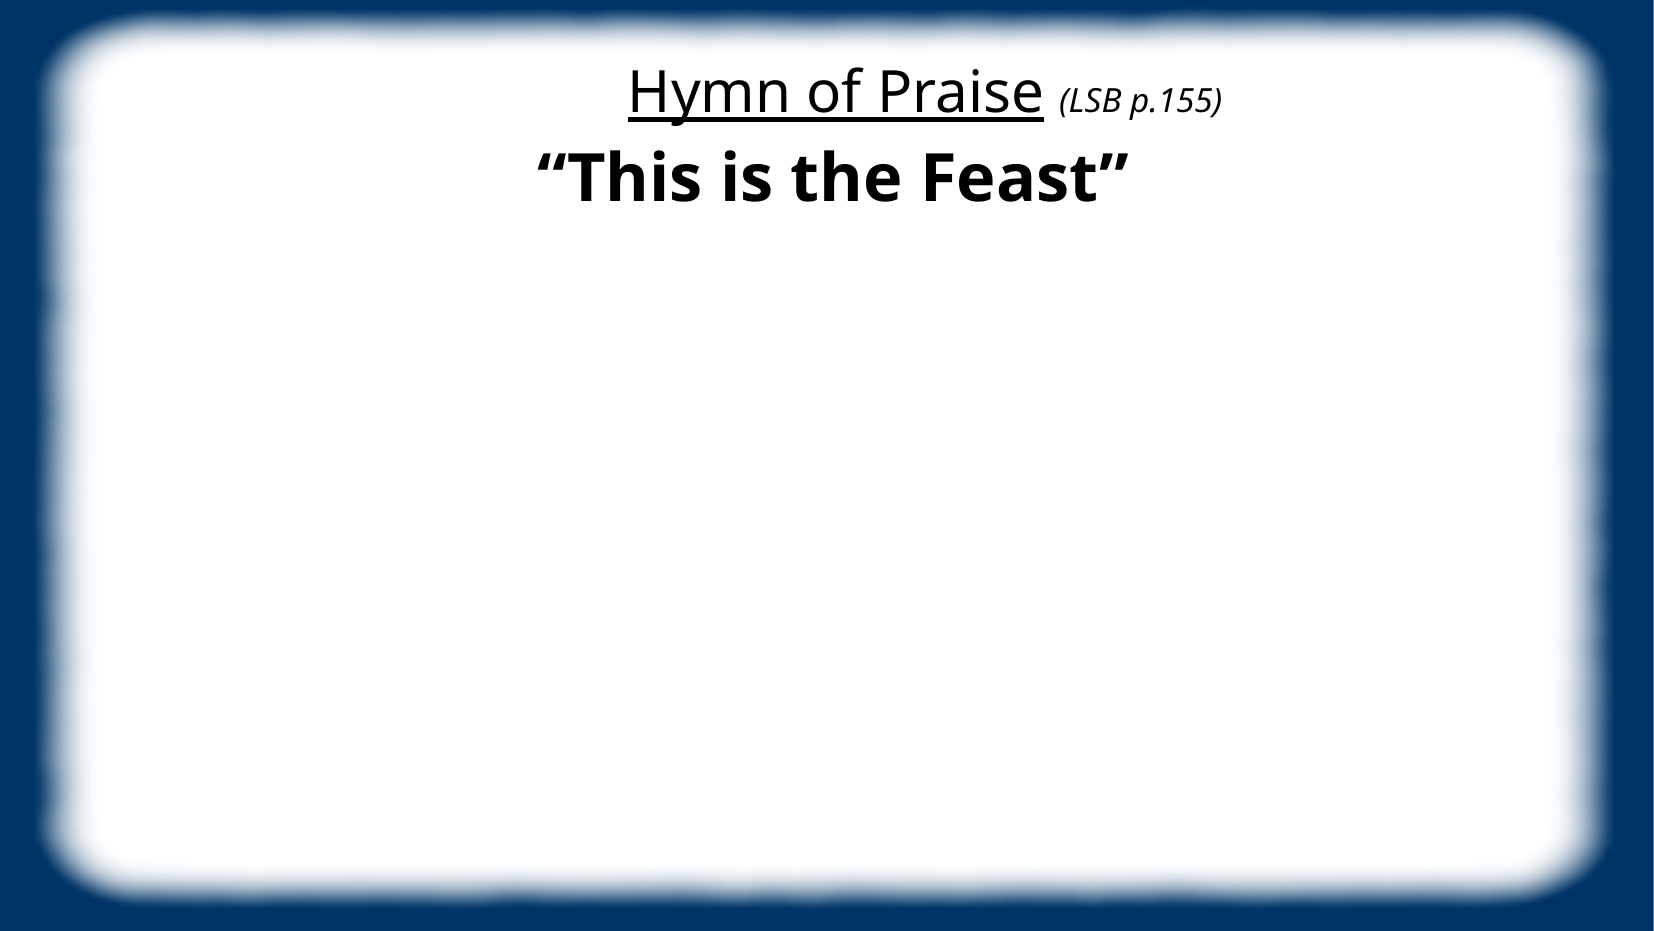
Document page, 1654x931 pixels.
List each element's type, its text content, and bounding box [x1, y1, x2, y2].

text_box Hymn of Praise (LSB p.155) “This is the Feast” [121, 43, 1547, 239]
picture [0, 0, 1654, 931]
